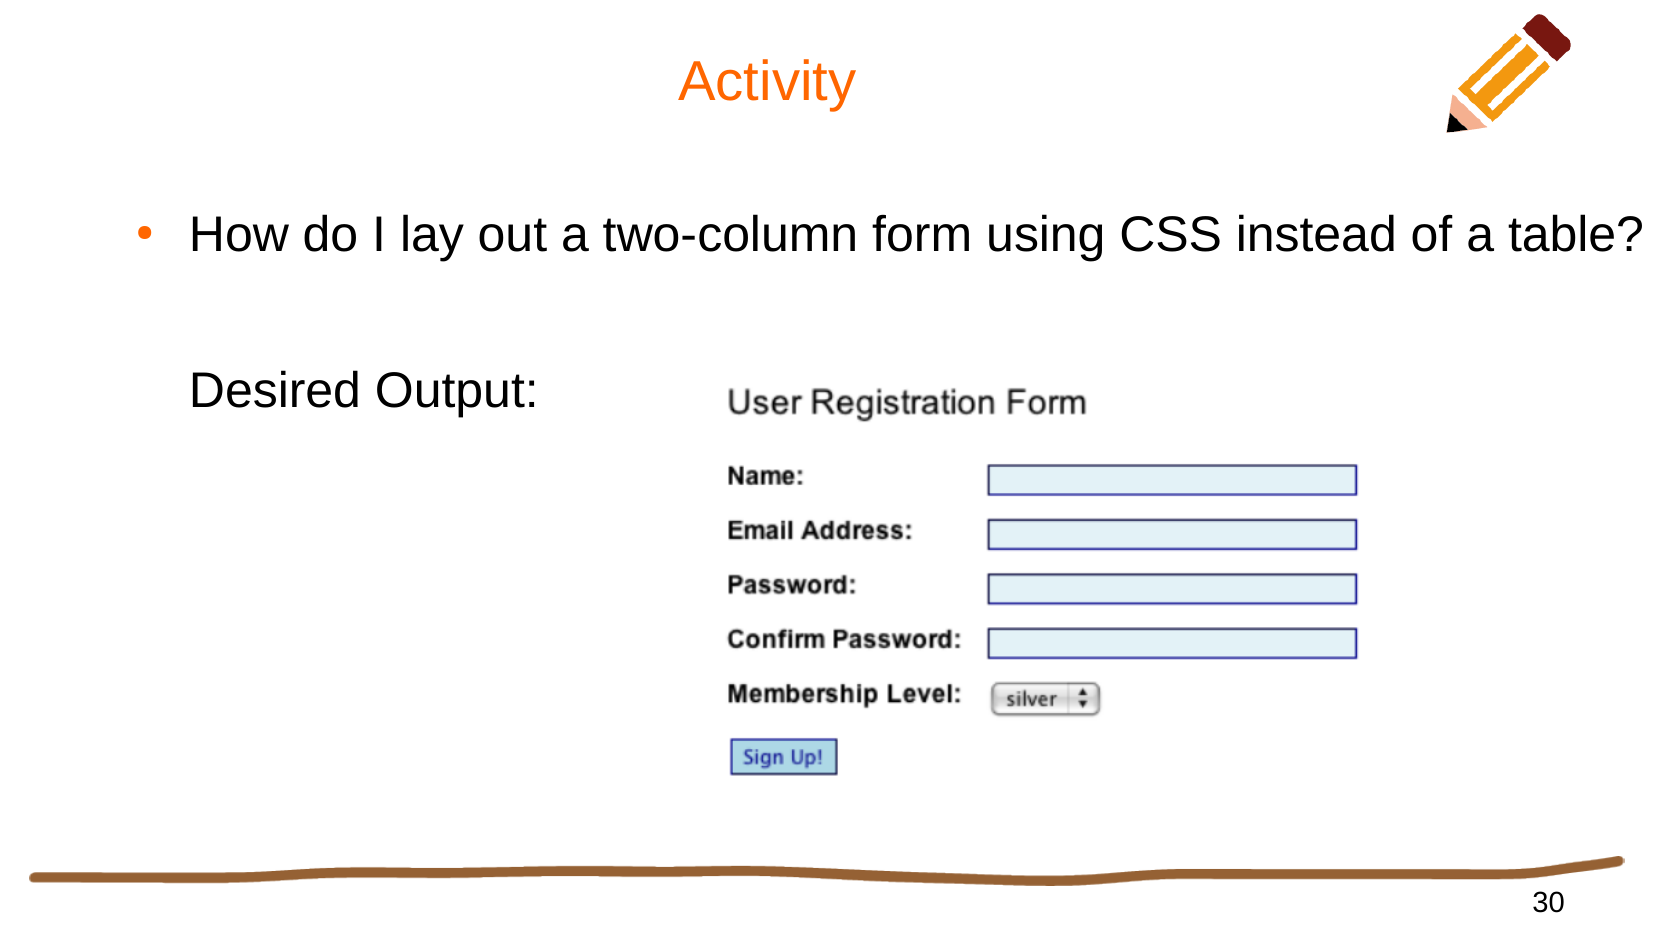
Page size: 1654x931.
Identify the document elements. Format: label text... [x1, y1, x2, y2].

title Activity [88, 29, 1447, 133]
picture [29, 856, 1625, 886]
picture [679, 355, 1418, 813]
list How do I lay out a two-column form using CSS instead of a table? Desired Output: [118, 206, 1654, 857]
picture [1446, 14, 1571, 133]
